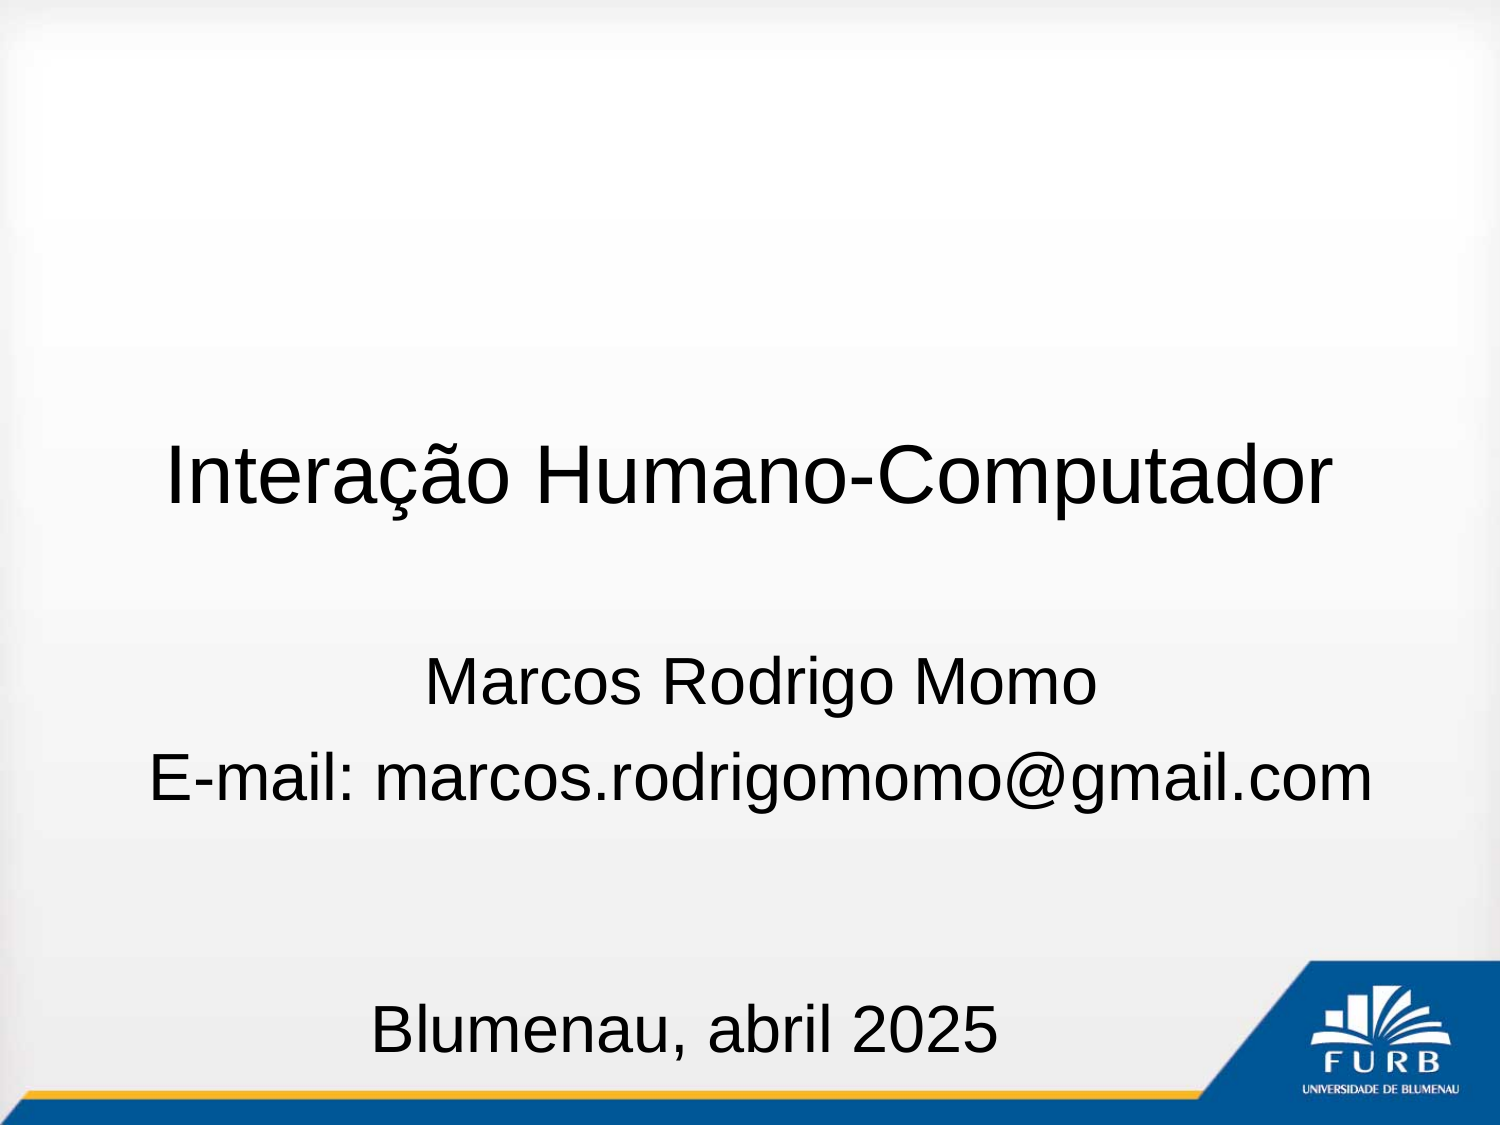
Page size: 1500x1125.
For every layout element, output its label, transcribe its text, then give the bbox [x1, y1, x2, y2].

text_box Blumenau, abril 2025 [160, 986, 1211, 1067]
title Interação Humano-Computador [112, 349, 1388, 591]
picture [0, 0, 1500, 1125]
subtitle Marcos Rodrigo Momo E-mail: marcos.rodrigomomo@gmail.com [141, 637, 1382, 895]
